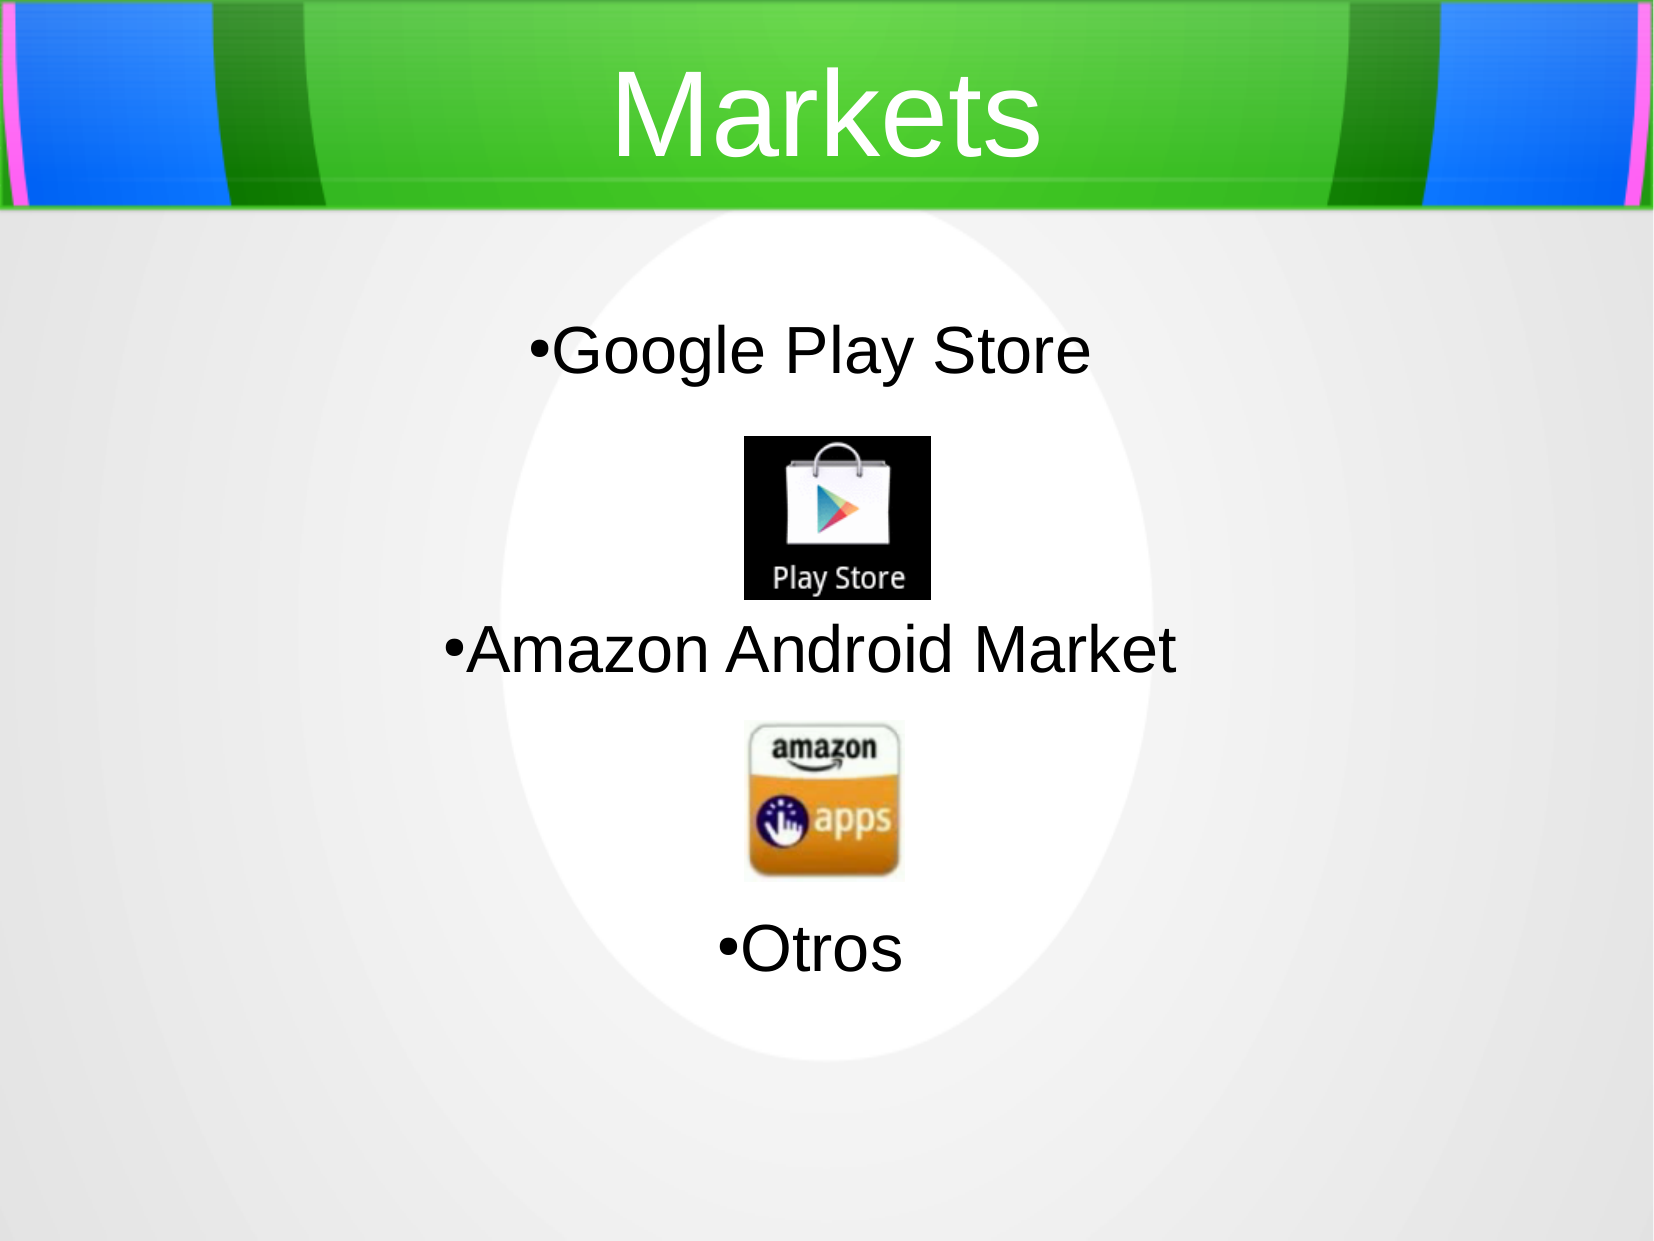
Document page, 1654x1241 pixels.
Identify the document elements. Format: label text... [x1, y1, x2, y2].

subtitle Google Play Store Amazon Android Market Otros [82, 290, 1538, 1010]
picture [0, 0, 1654, 1241]
title Markets [82, 45, 1571, 183]
